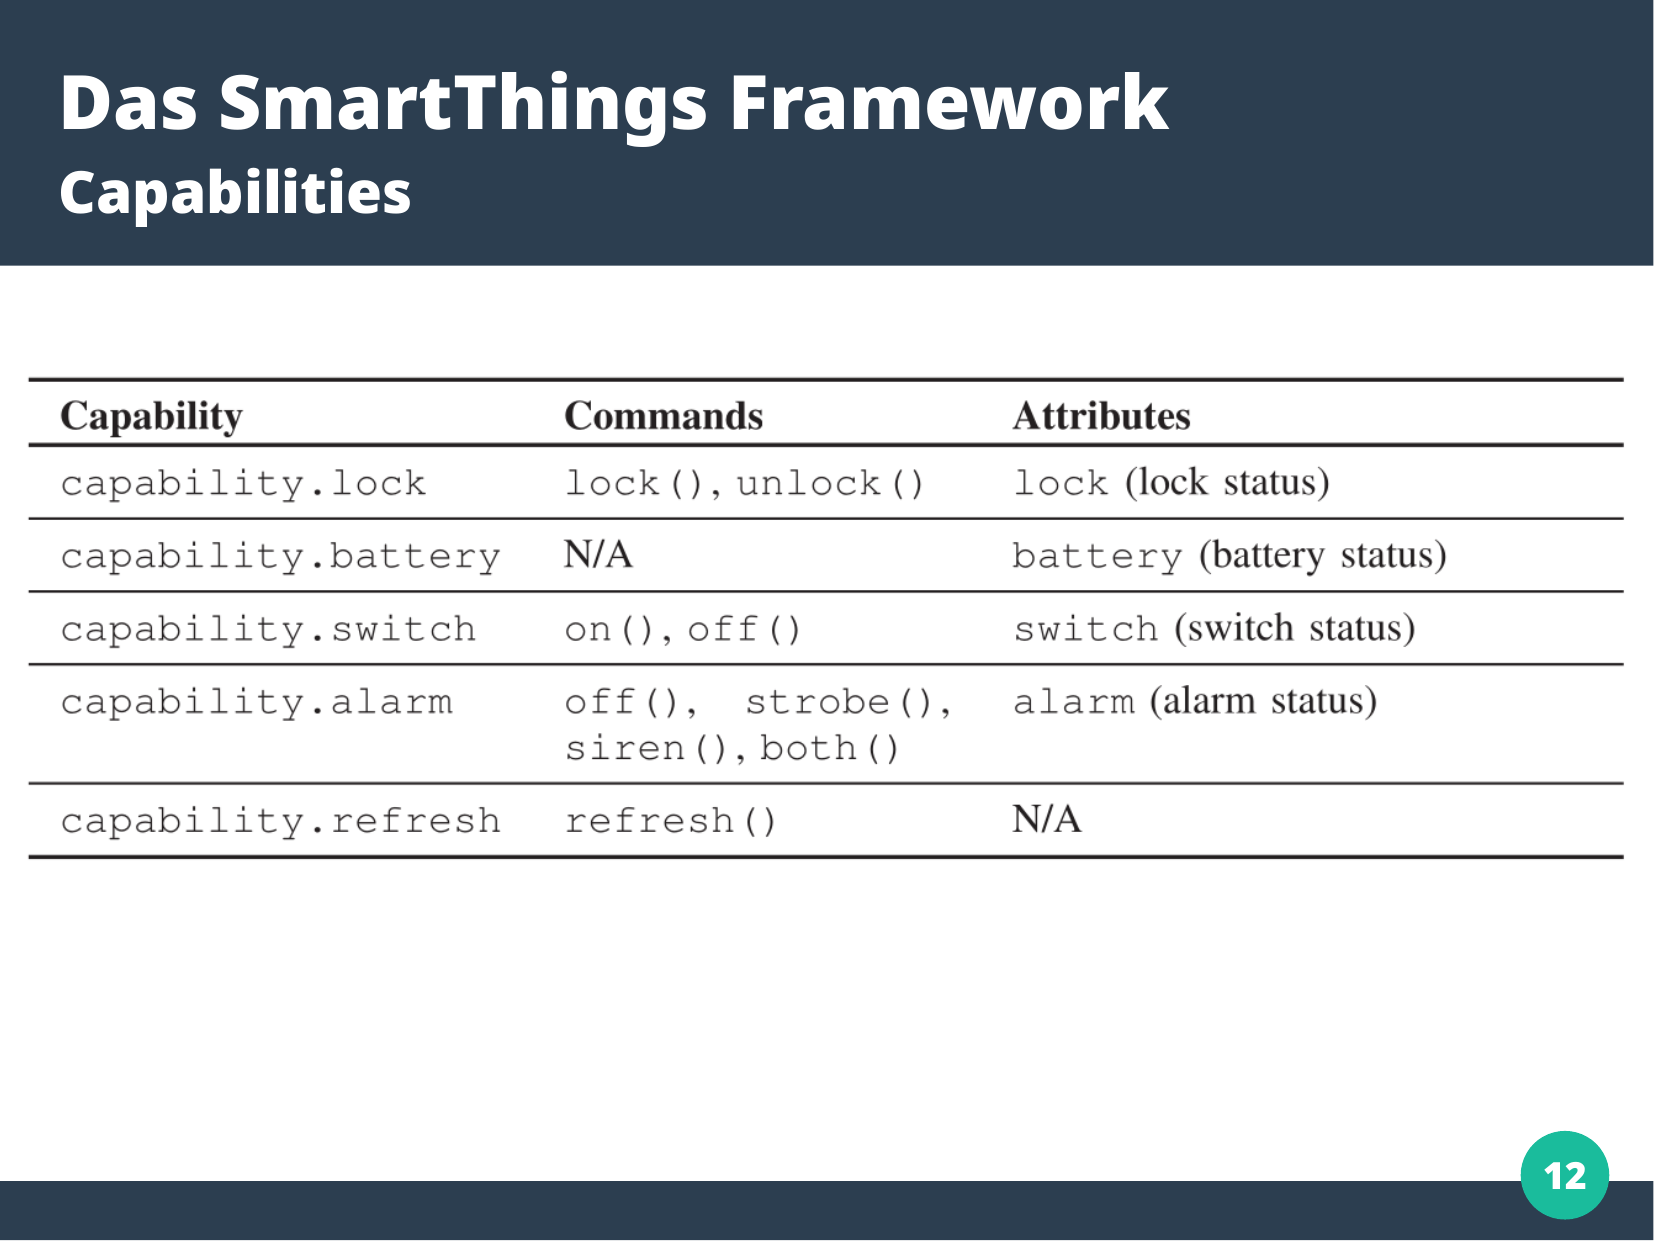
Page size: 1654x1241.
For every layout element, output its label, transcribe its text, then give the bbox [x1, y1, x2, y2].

title Das SmartThings Framework Capabilities [59, 49, 1595, 232]
picture [19, 356, 1645, 885]
